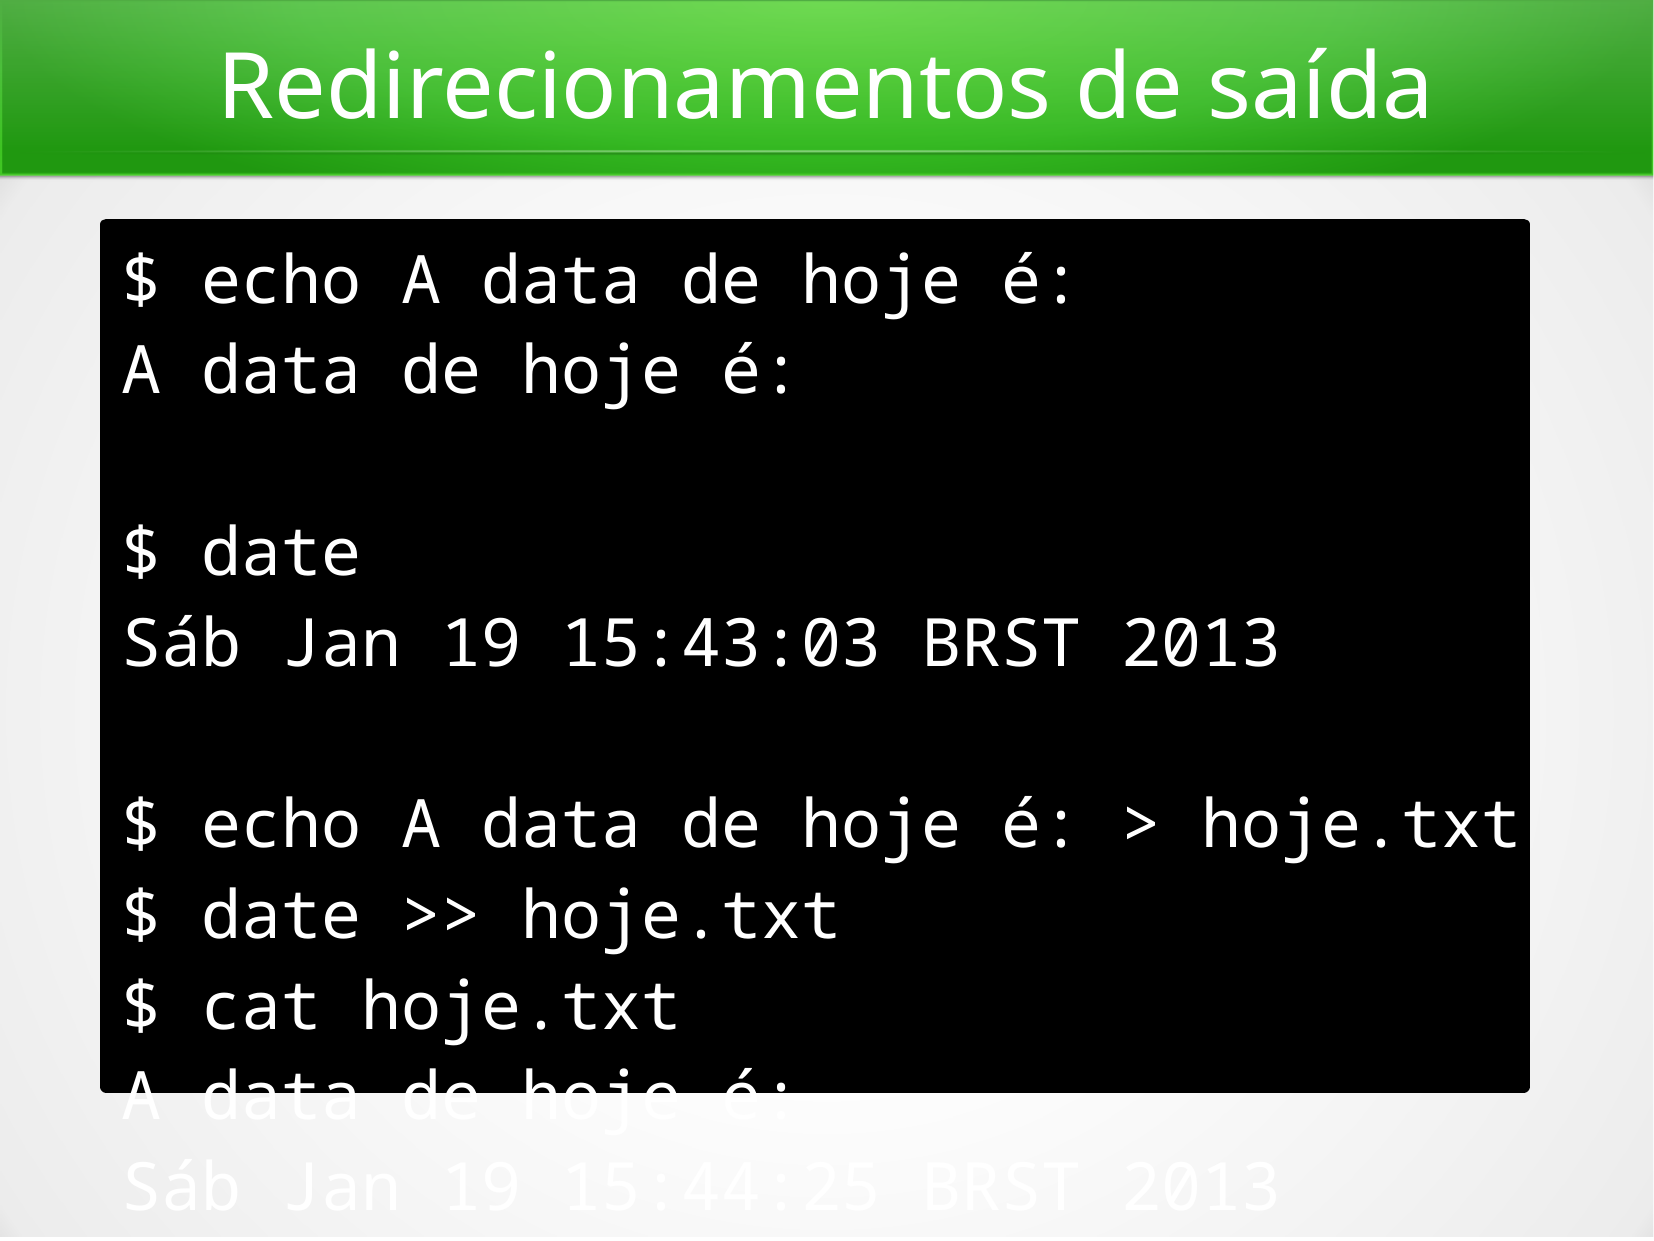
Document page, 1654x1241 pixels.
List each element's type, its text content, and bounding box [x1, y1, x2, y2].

picture [0, 0, 1654, 1237]
text_box $ echo A data de hoje é: A data de hoje é: $ date Sáb Jan 19 15:43:03 BRST 2013 $ echo A data de hoje é: > hoje.txt $ date >> hoje.txt $ cat hoje.txt A data de hoje é: Sáb Jan 19 15:44:25 BRST 2013 [106, 224, 1524, 1087]
title Redirecionamentos de saída [82, 11, 1571, 154]
